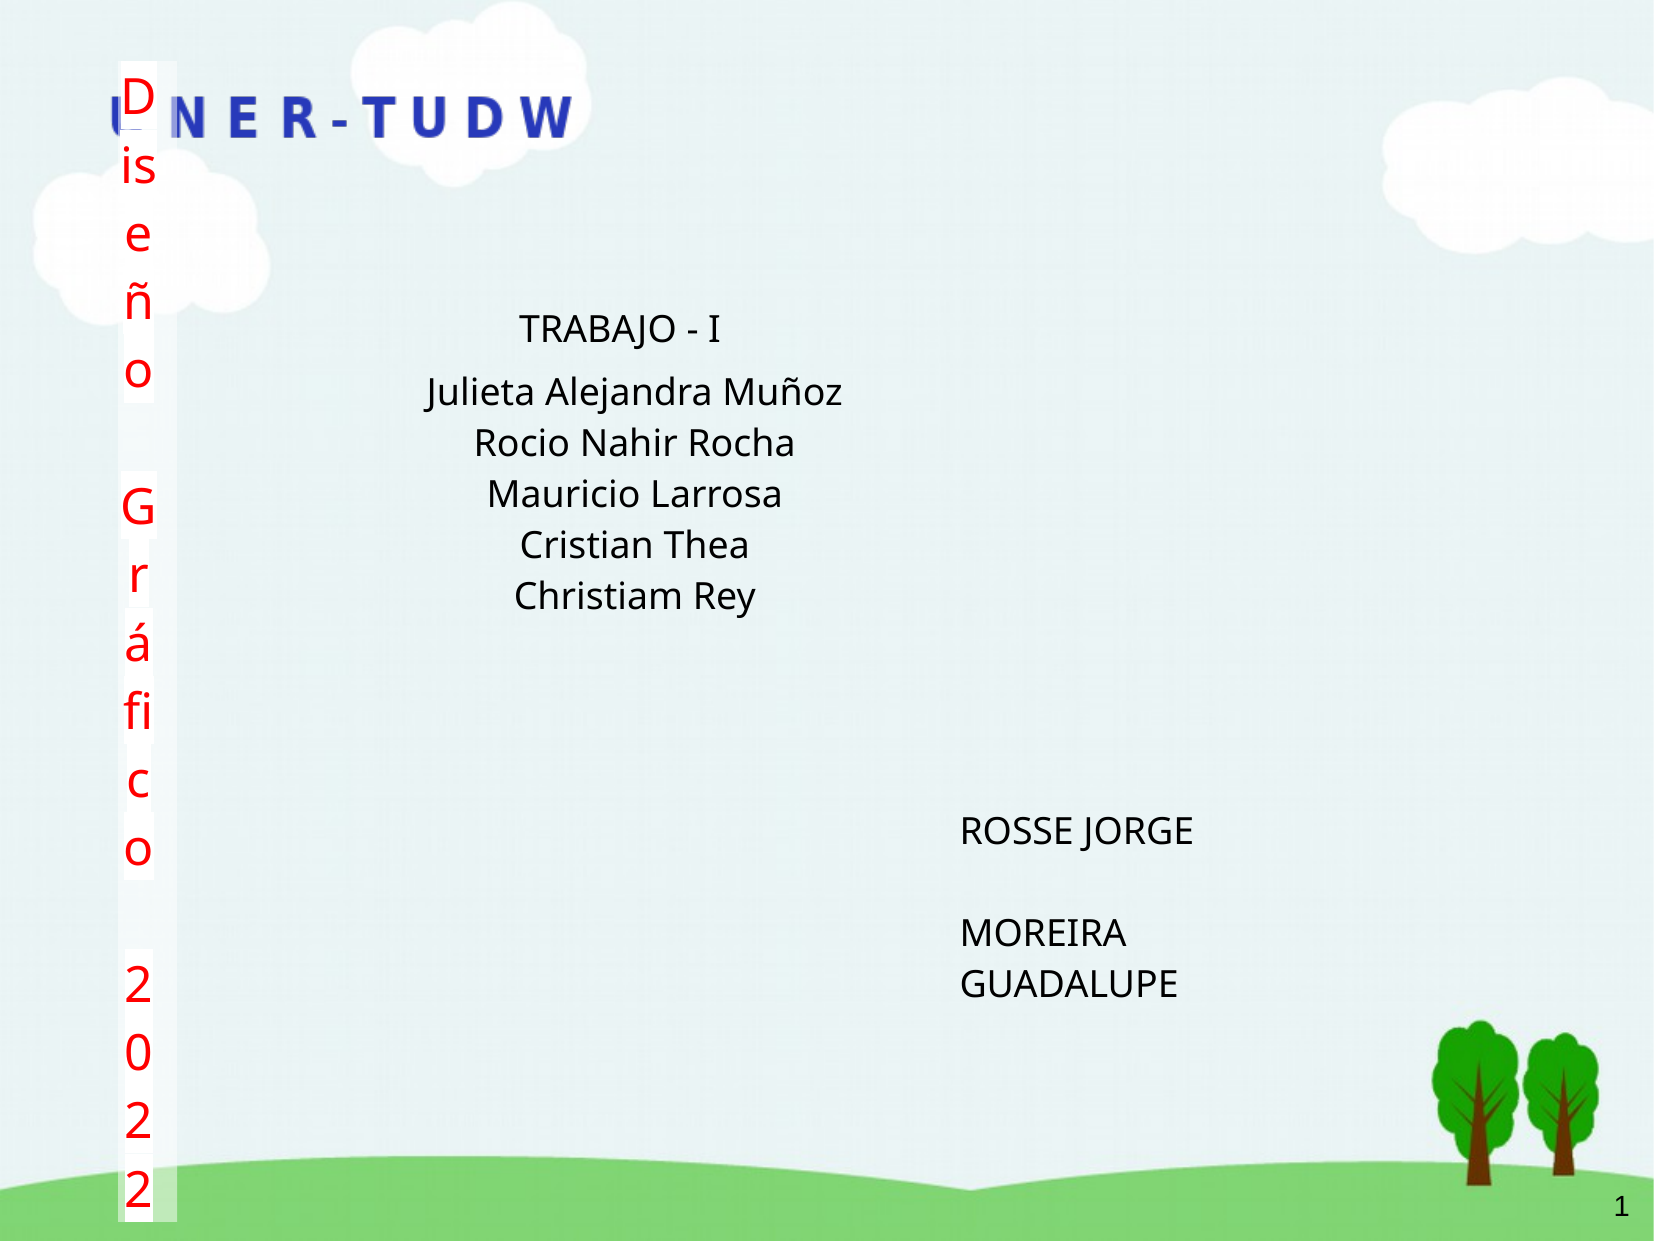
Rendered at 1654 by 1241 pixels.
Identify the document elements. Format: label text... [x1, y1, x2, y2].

text_box Julieta Alejandra Muñoz Rocio Nahir Rocha Mauricio Larrosa Cristian Thea Christiam Rey [354, 358, 916, 591]
text_box TRABAJO - I [472, 295, 768, 347]
title Diseño Gráfico 2022 [118, 169, 178, 1114]
text_box ROSSE JORGE MOREIRA GUADALUPE [944, 797, 1241, 1034]
picture [0, 0, 1654, 1241]
